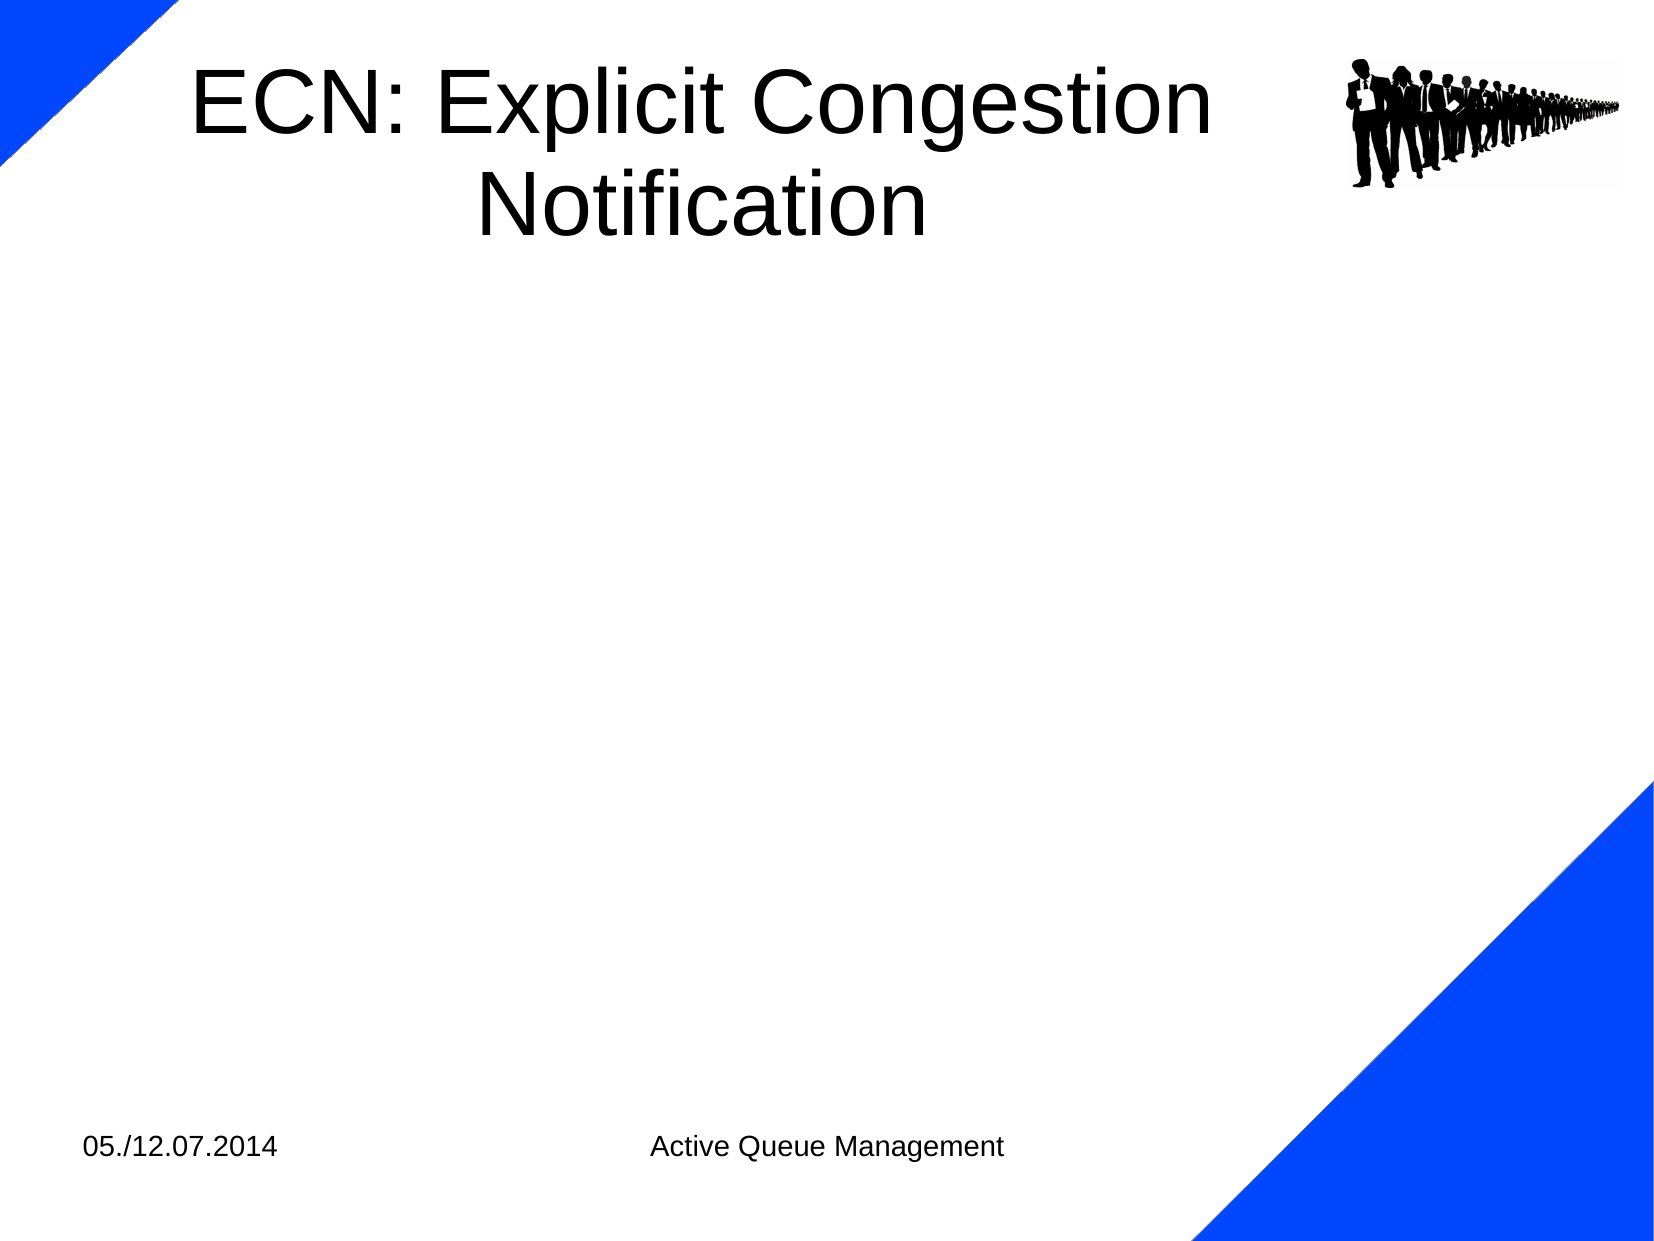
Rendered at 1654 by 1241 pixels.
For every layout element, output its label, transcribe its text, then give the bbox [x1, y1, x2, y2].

picture [1346, 59, 1619, 188]
title ECN: Explicit Congestion Notification [82, 49, 1323, 257]
